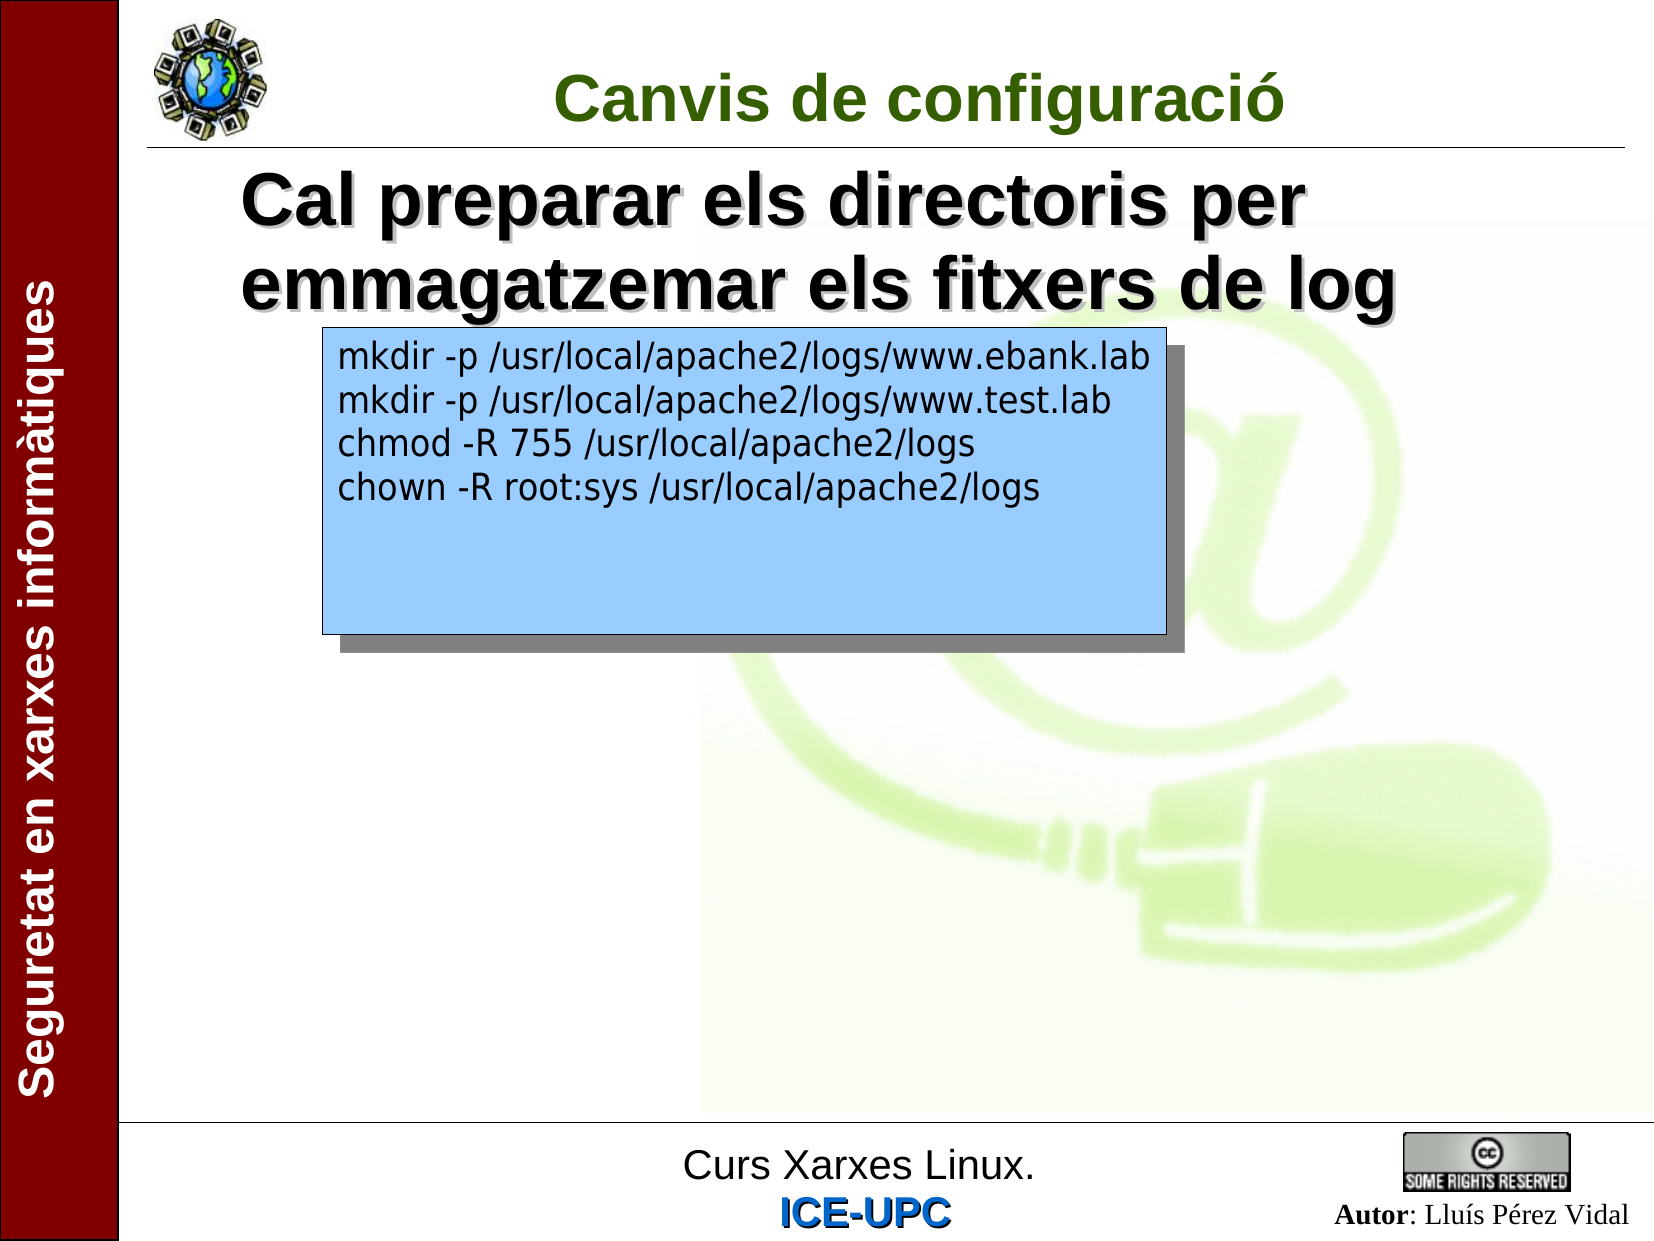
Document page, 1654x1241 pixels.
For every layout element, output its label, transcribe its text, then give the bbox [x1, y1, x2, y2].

list Cal preparar els directoris per emmagatzemar els fitxers de log [169, 157, 1641, 839]
title Canvis de configuració [129, 49, 1619, 148]
picture [1403, 1132, 1571, 1192]
text_box mkdir -p /usr/local/apache2/logs/www.ebank.lab mkdir -p /usr/local/apache2/logs/www.test.lab chmod -R 755 /usr/local/apache2/logs chown -R root:sys /usr/local/apache2/logs [322, 327, 1167, 635]
picture [700, 217, 1654, 1113]
picture [154, 19, 268, 49]
